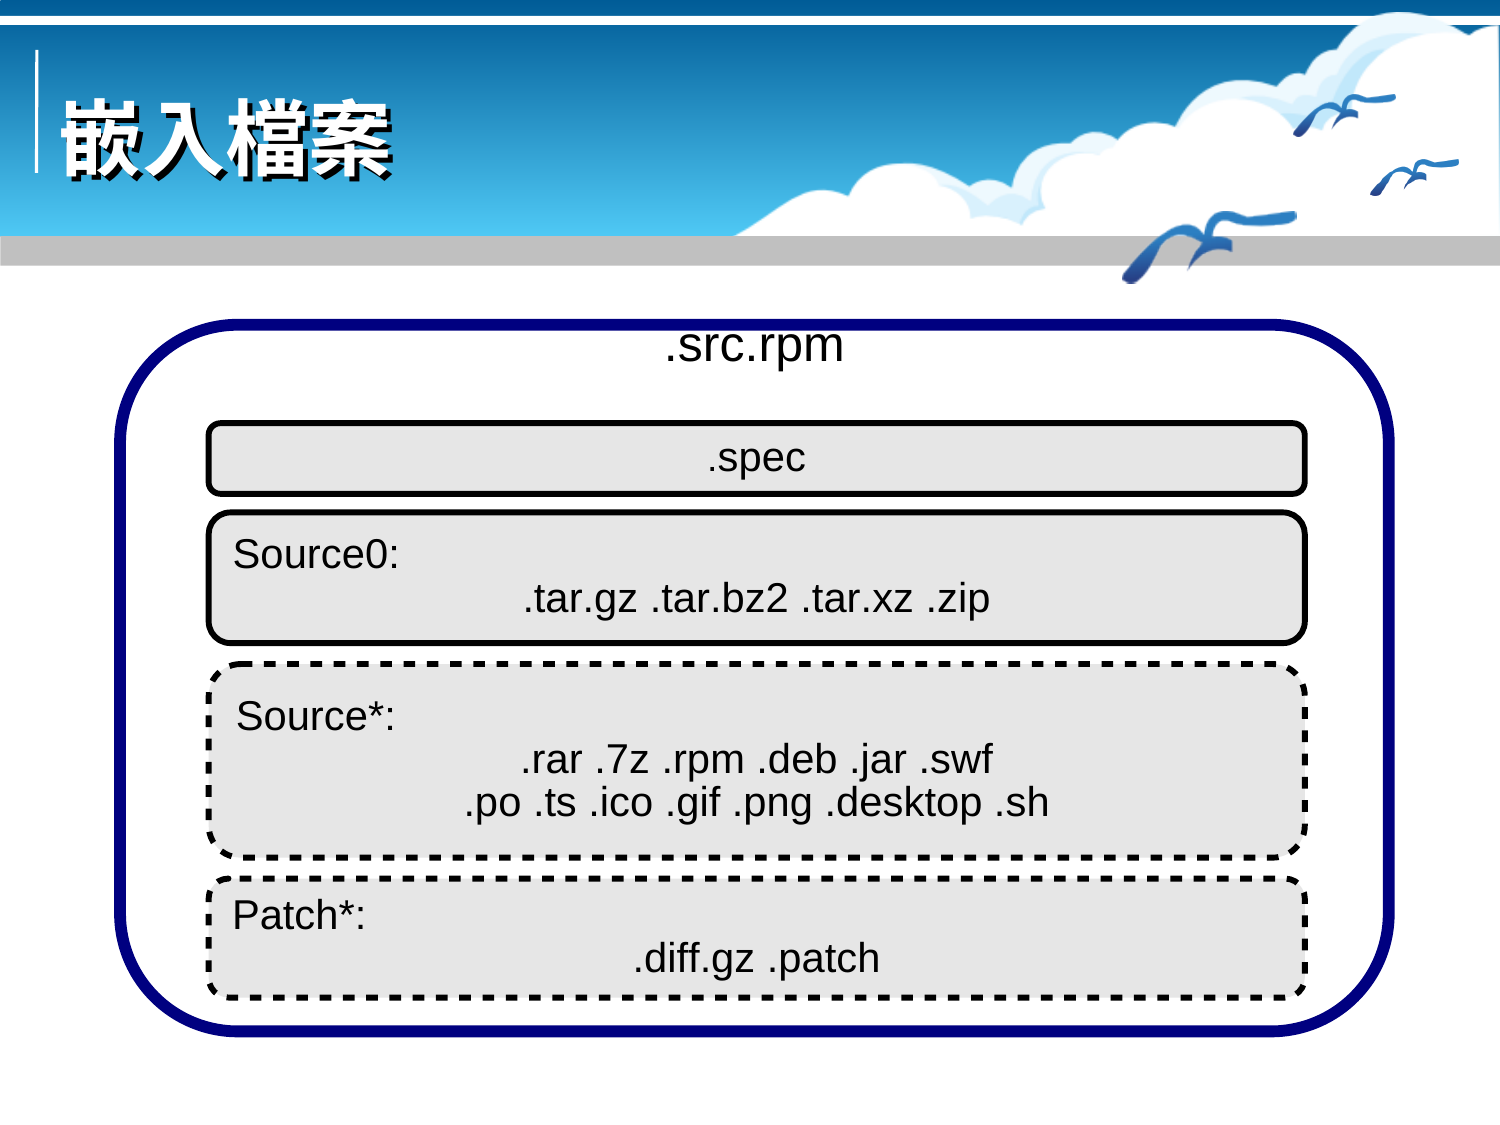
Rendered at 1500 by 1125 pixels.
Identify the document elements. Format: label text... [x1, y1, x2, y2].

picture [730, 12, 1500, 284]
title 嵌入檔案 [59, 86, 1465, 186]
text_box Patch*: .diff.gz .patch [208, 878, 1305, 998]
text_box .src.rpm [120, 324, 1389, 1032]
text_box Source0: .tar.gz .tar.bz2 .tar.xz .zip [208, 512, 1305, 644]
text_box Source*: .rar .7z .rpm .deb .jar .swf .po .ts .ico .gif .png .desktop .sh [208, 664, 1305, 858]
text_box .spec [208, 423, 1305, 494]
